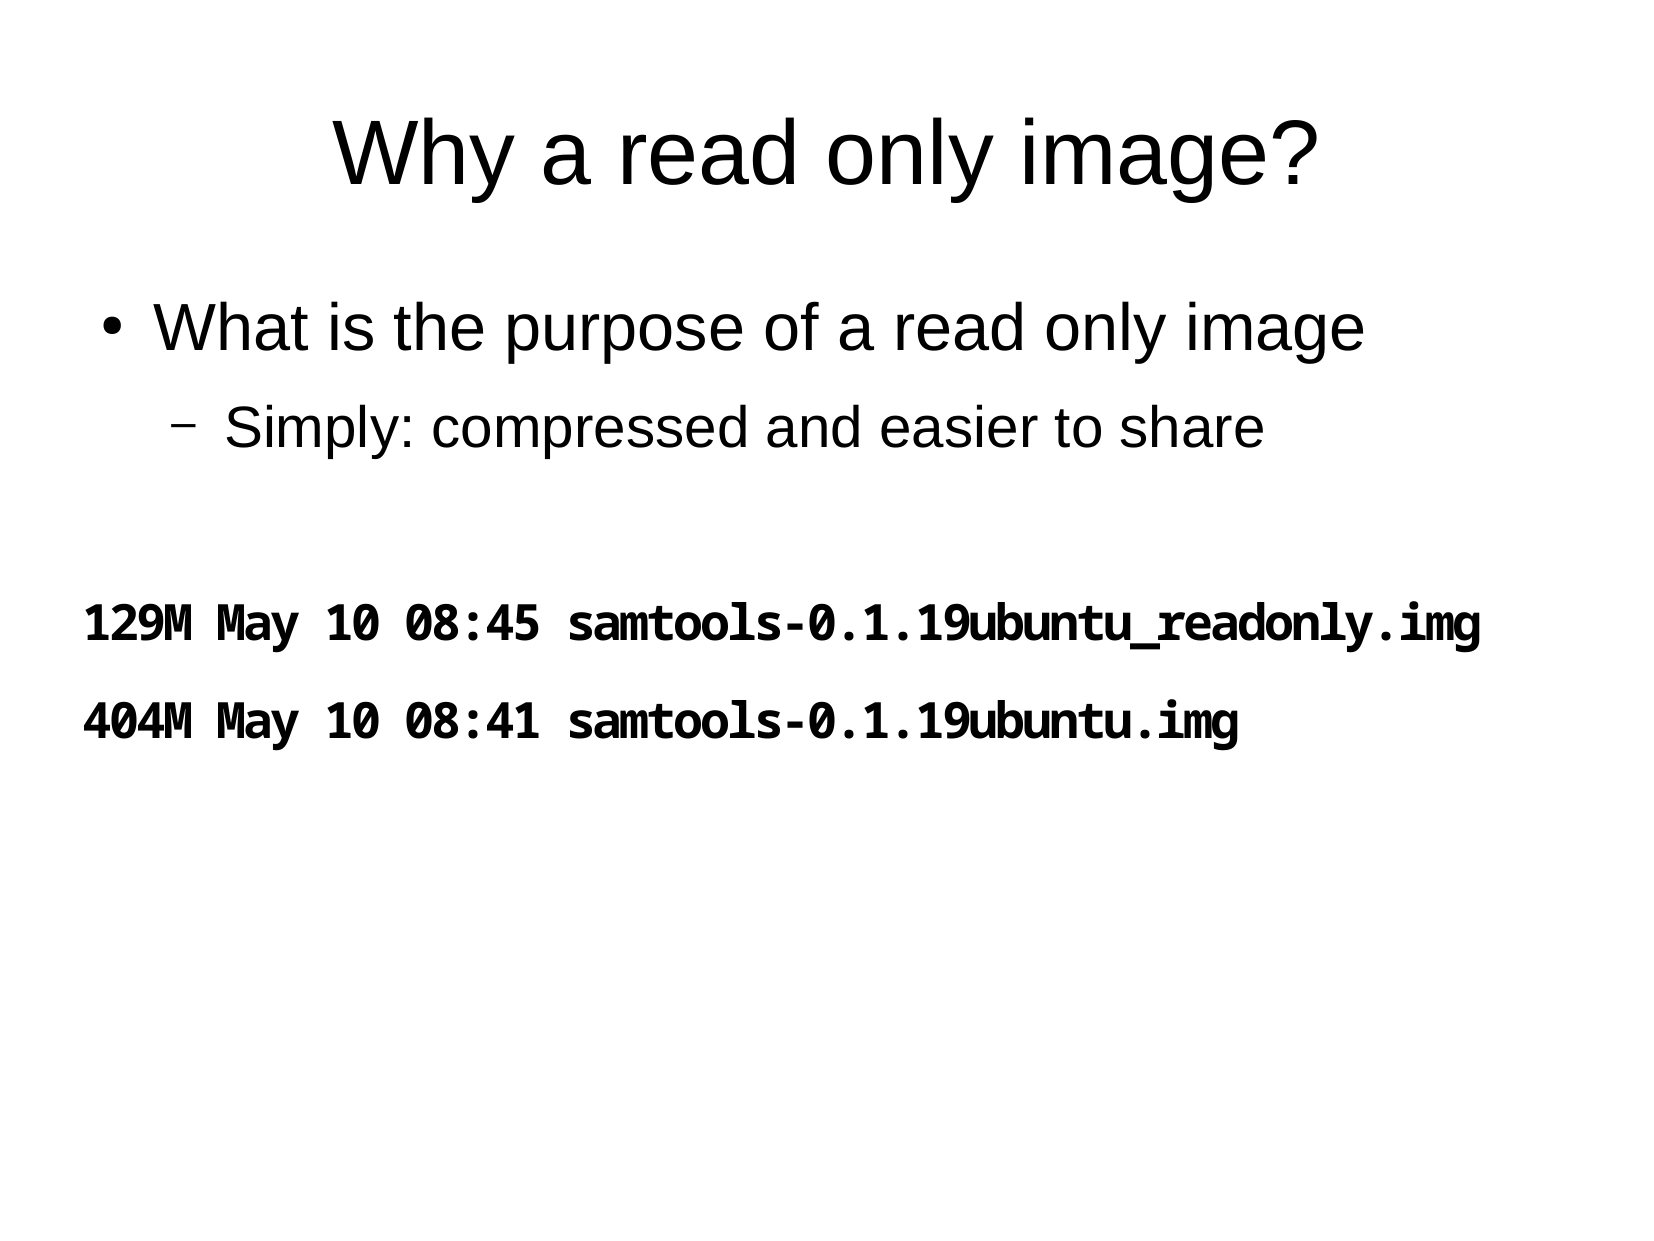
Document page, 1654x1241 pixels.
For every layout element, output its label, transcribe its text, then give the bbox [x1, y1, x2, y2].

list What is the purpose of a read only image Simply: compressed and easier to share 129M May 10 08:45 samtools-0.1.19ubuntu_readonly.img 404M May 10 08:41 samtools-0.1.19ubuntu.img [82, 290, 1571, 1010]
title Why a read only image? [82, 49, 1571, 257]
